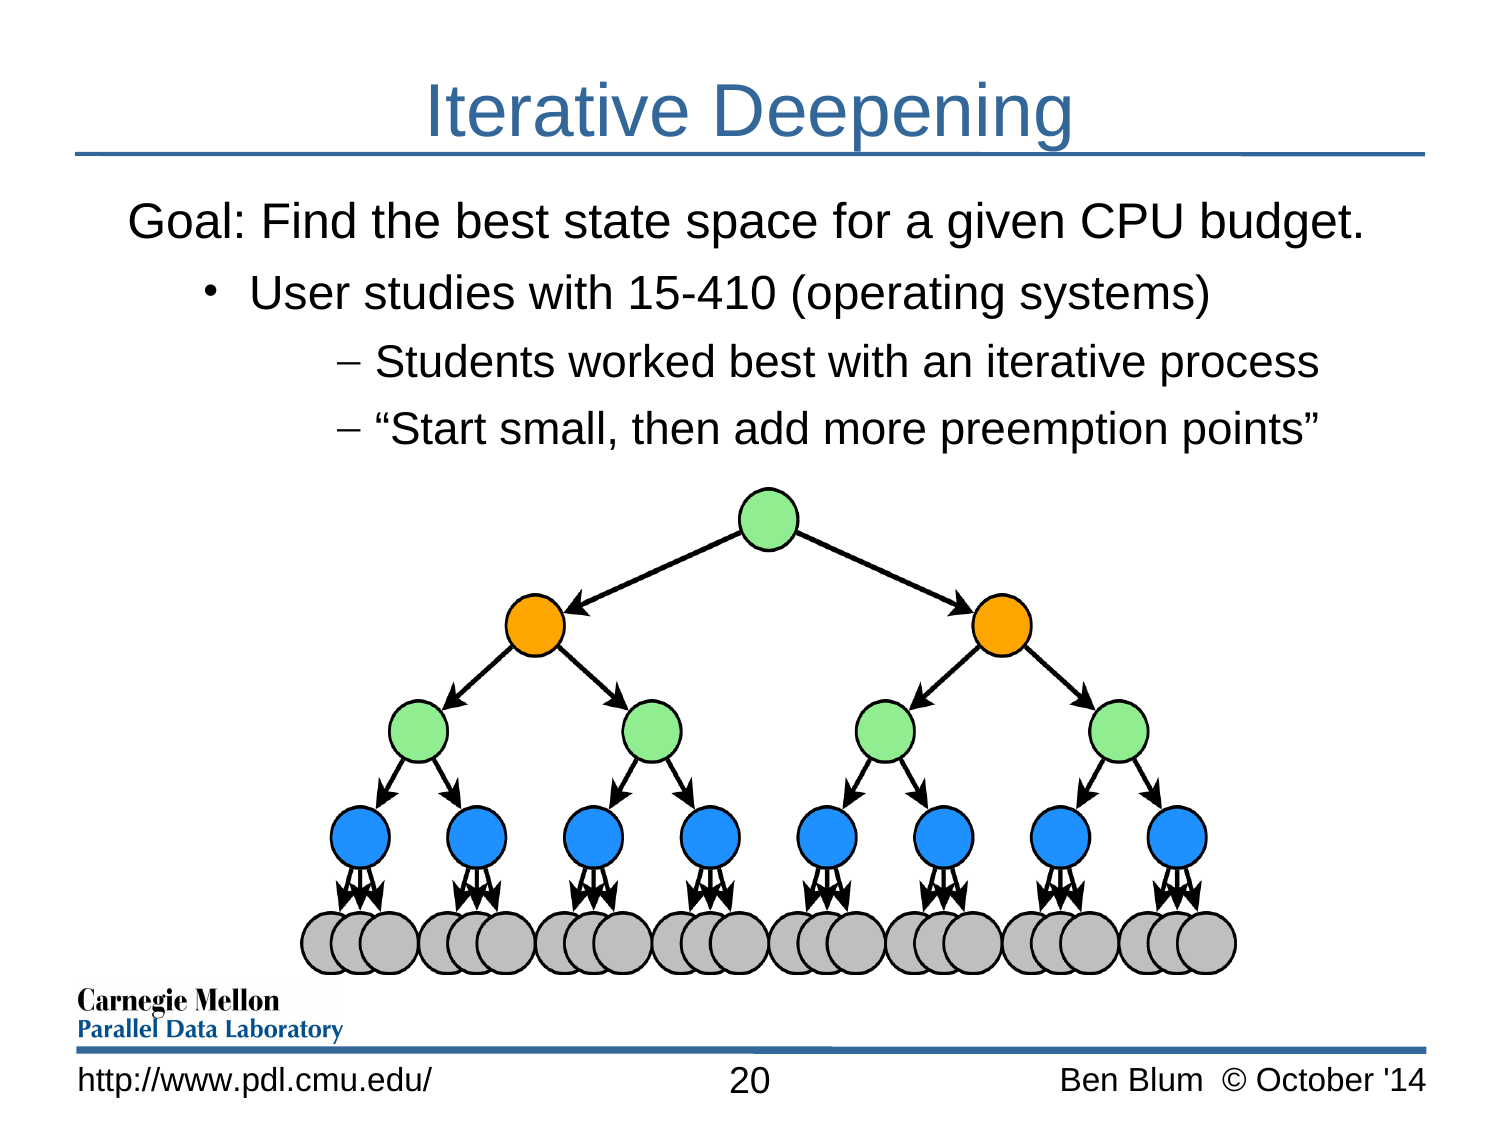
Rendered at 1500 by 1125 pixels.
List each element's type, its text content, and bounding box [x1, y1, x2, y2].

picture [77, 979, 343, 1044]
list Goal: Find the best state space for a given CPU budget. User studies with 15-410 (operating systems) Students worked best with an iterative process “Start small, then add more preemption points” [112, 181, 1426, 938]
title Iterative Deepening [112, 49, 1388, 163]
picture [300, 938, 1238, 976]
